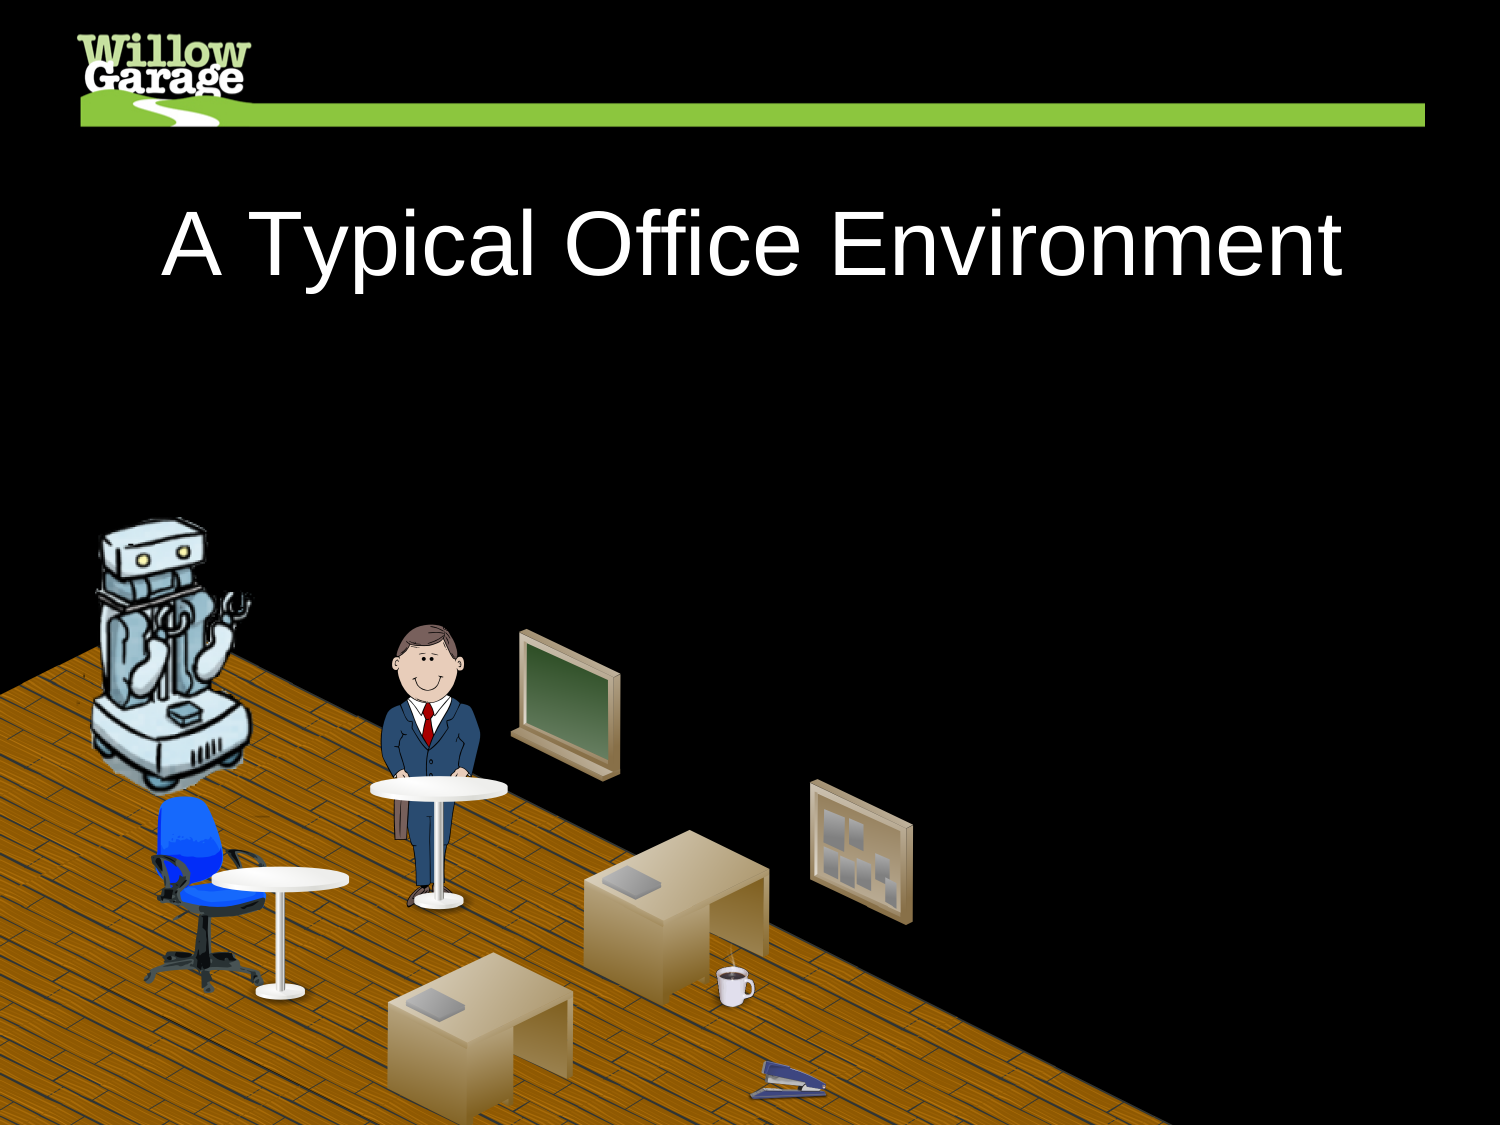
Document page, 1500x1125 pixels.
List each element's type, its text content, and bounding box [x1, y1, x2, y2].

picture [50, 0, 1425, 153]
picture [0, 461, 1334, 1125]
title A Typical Office Environment [75, 144, 1426, 343]
